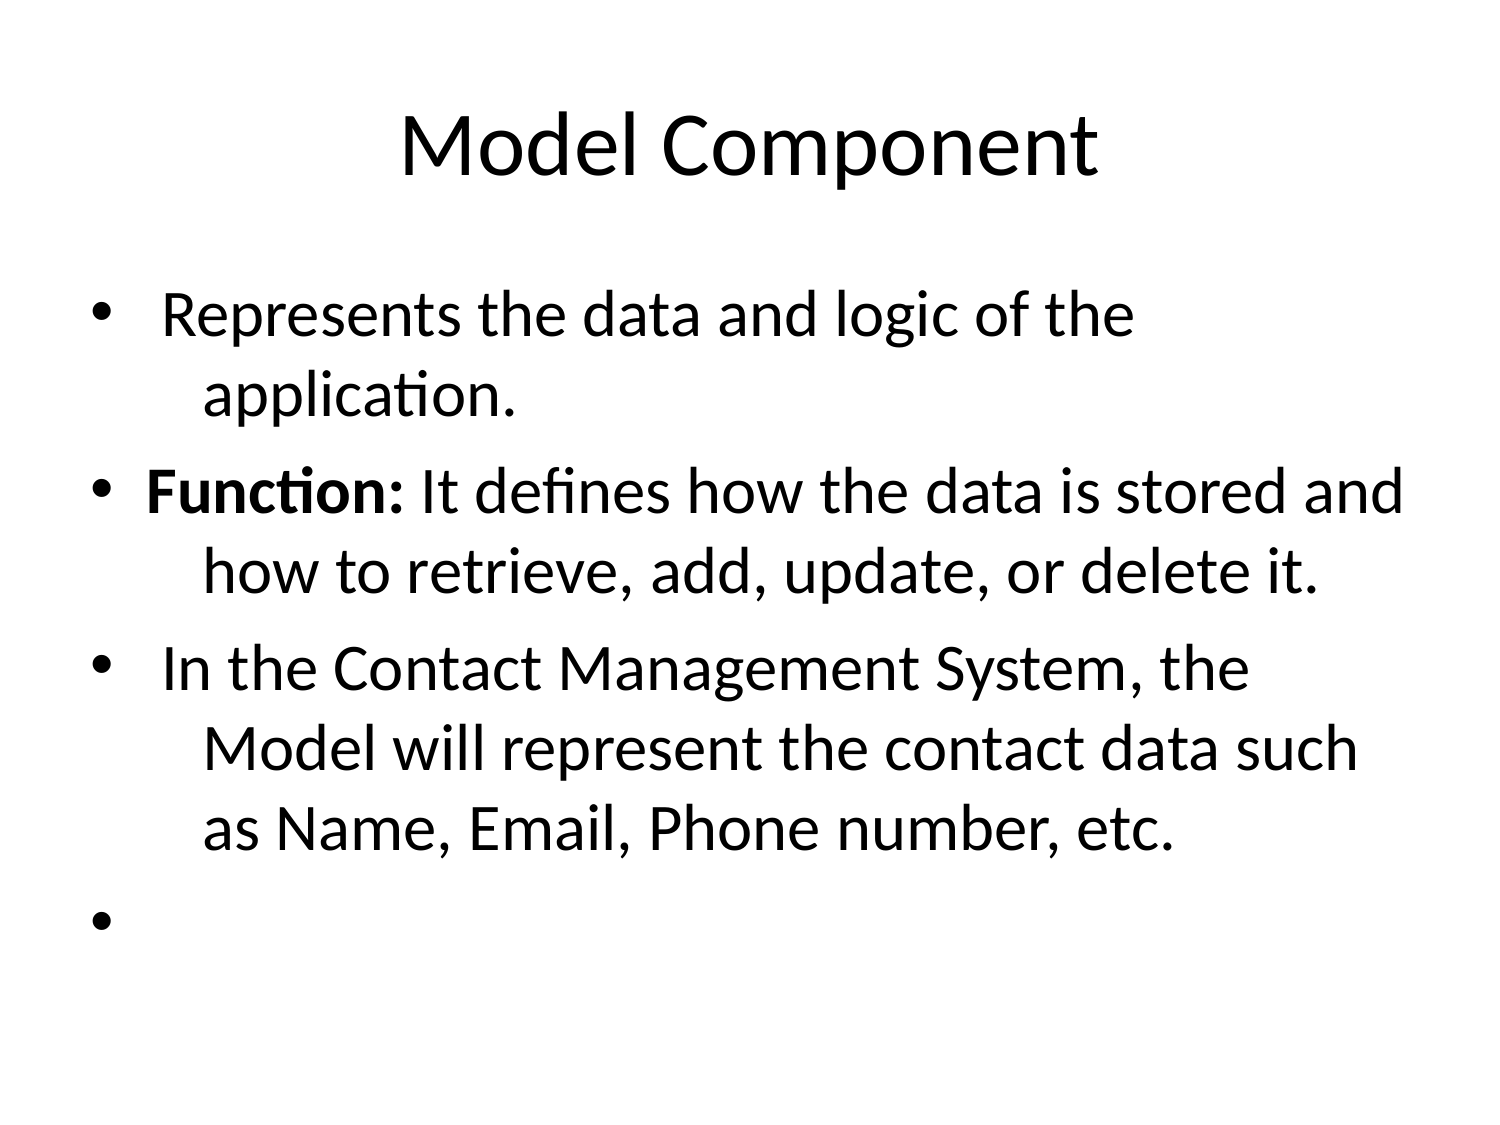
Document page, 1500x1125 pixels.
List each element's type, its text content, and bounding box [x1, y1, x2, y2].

list Represents the data and logic of the application. Function: It defines how the data is stored and how to retrieve, add, update, or delete it. In the Contact Management System, the Model will represent the contact data such as Name, Email, Phone number, etc. [75, 262, 1426, 1005]
title Model Component [75, 45, 1426, 233]
